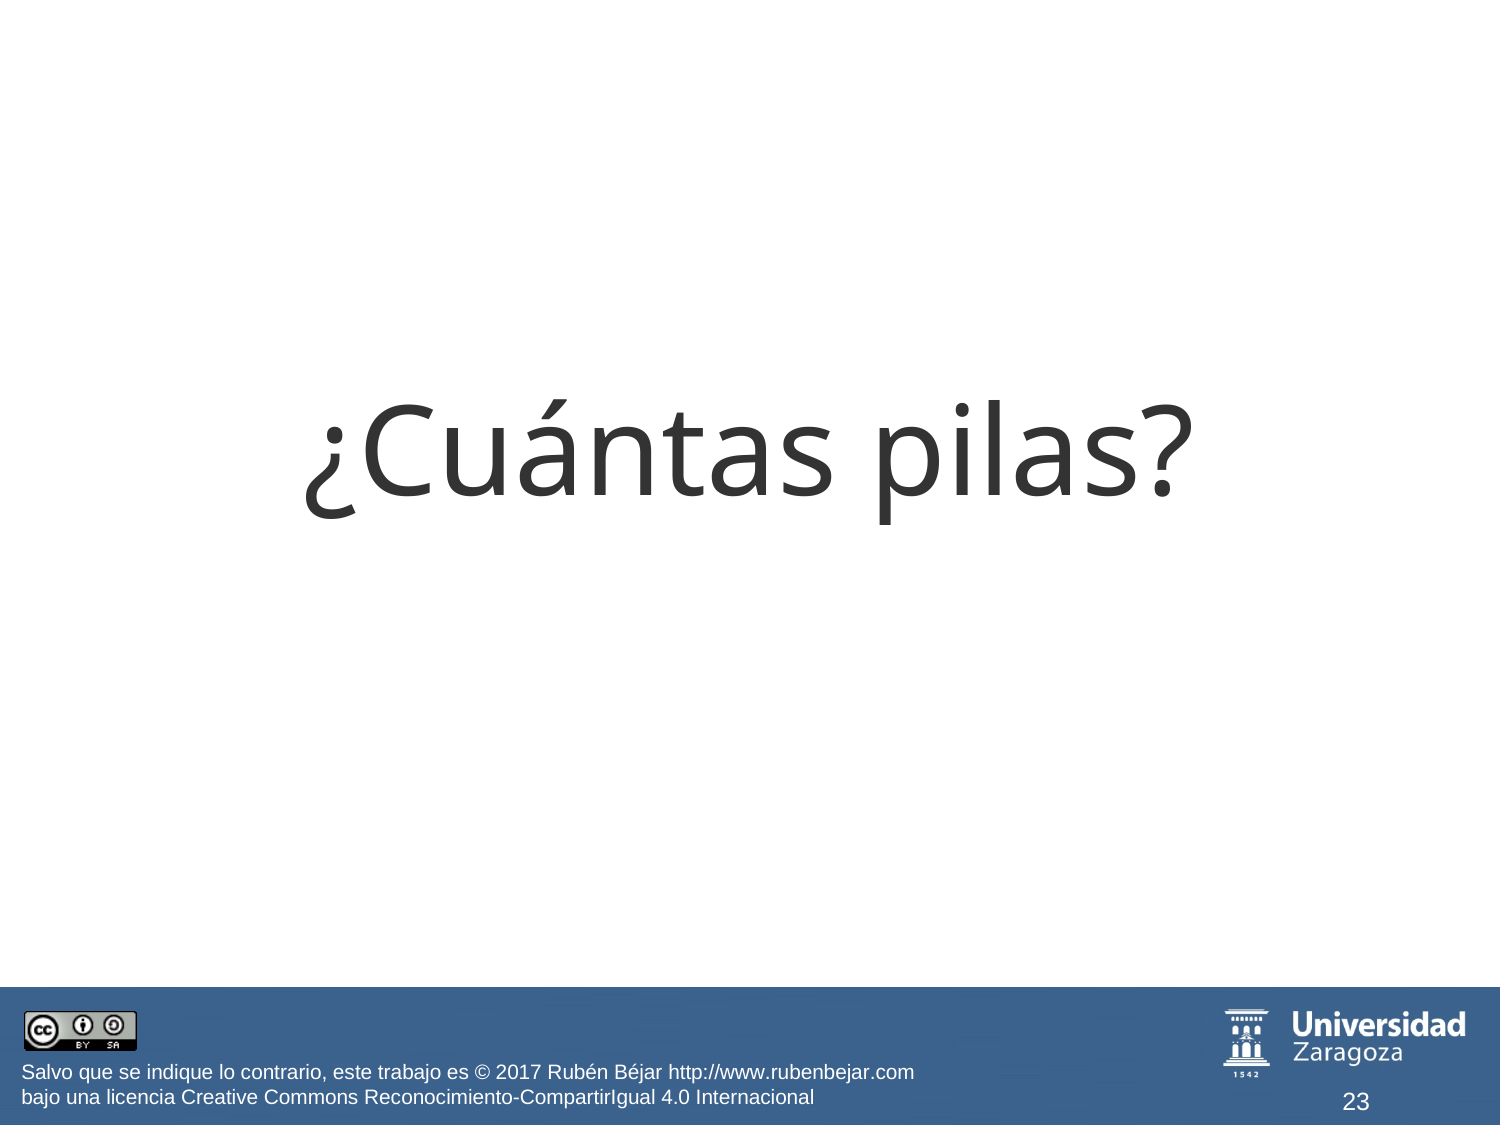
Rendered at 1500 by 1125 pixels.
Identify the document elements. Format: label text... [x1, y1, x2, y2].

picture [0, 987, 1500, 1125]
text_box ¿Cuántas pilas? [169, 307, 1331, 585]
